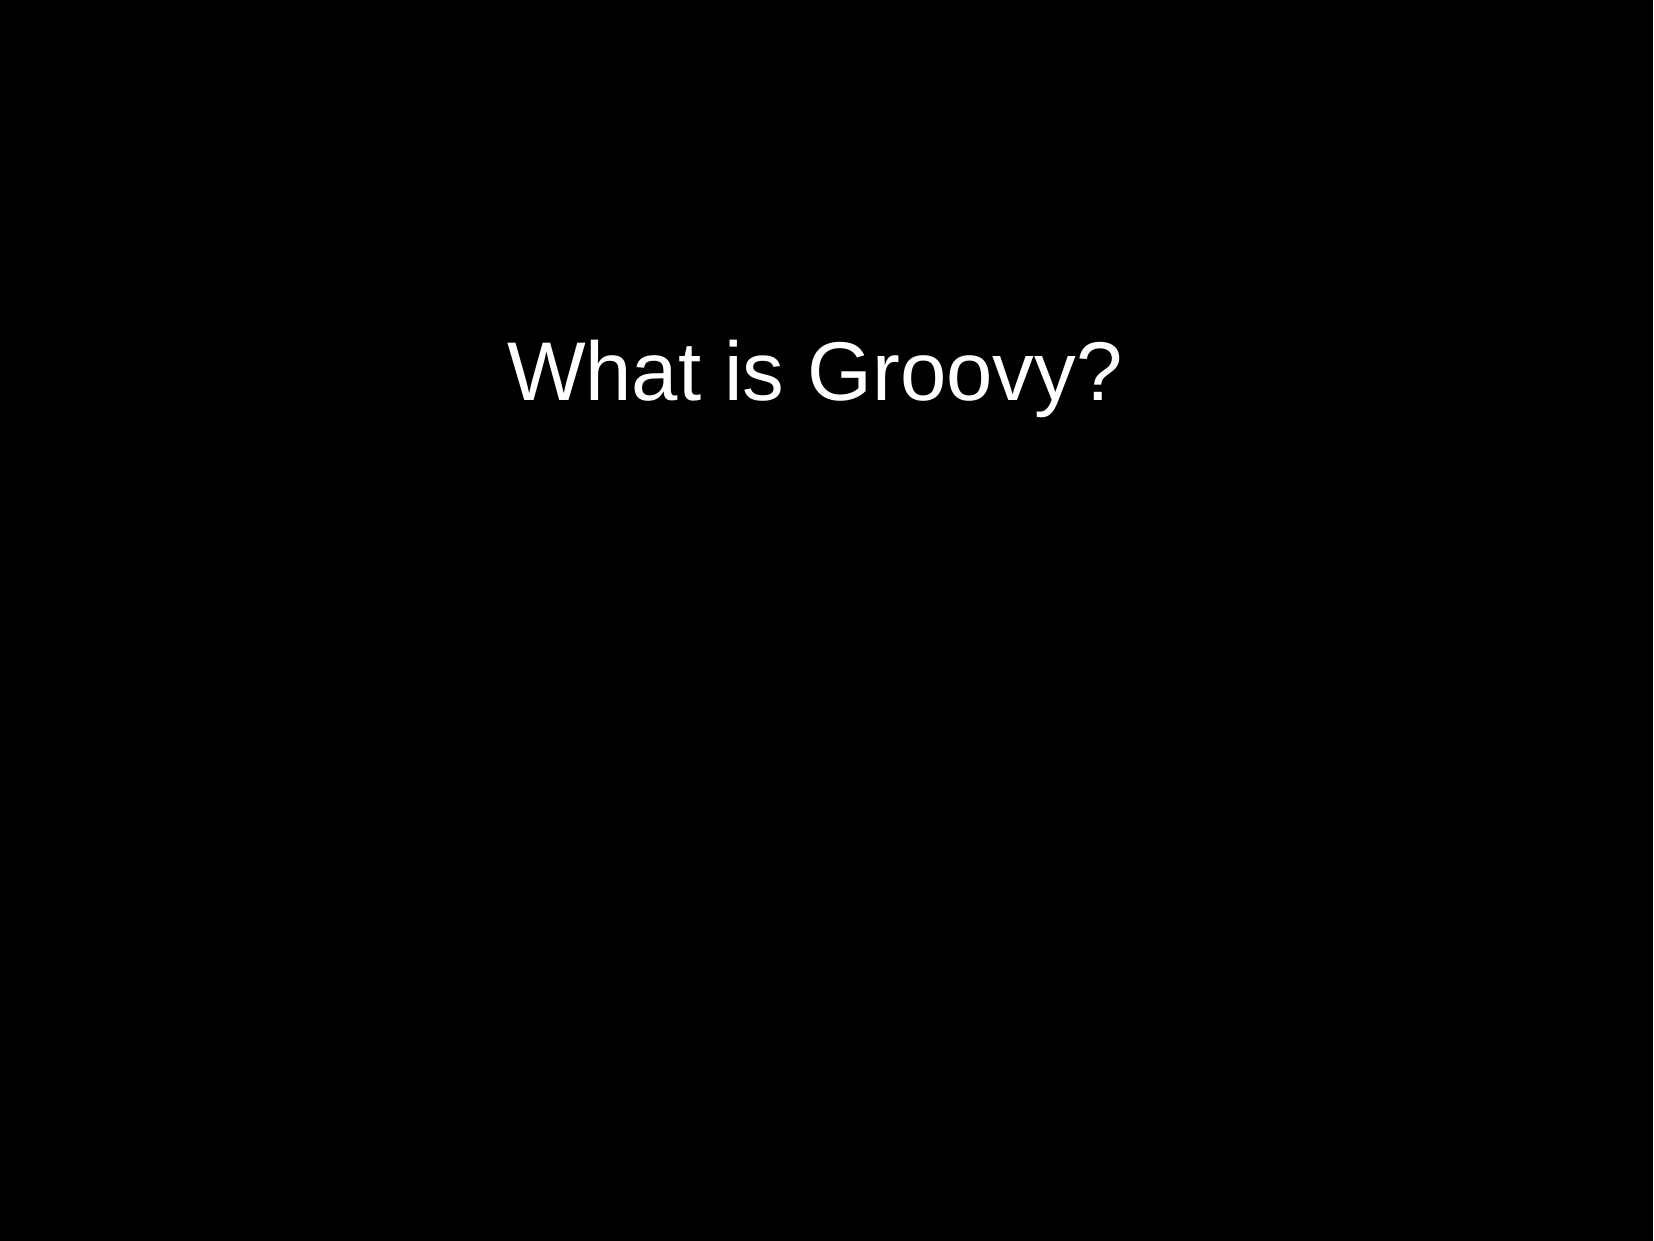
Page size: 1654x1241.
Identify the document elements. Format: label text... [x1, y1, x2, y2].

title What is Groovy? [82, 275, 1571, 468]
